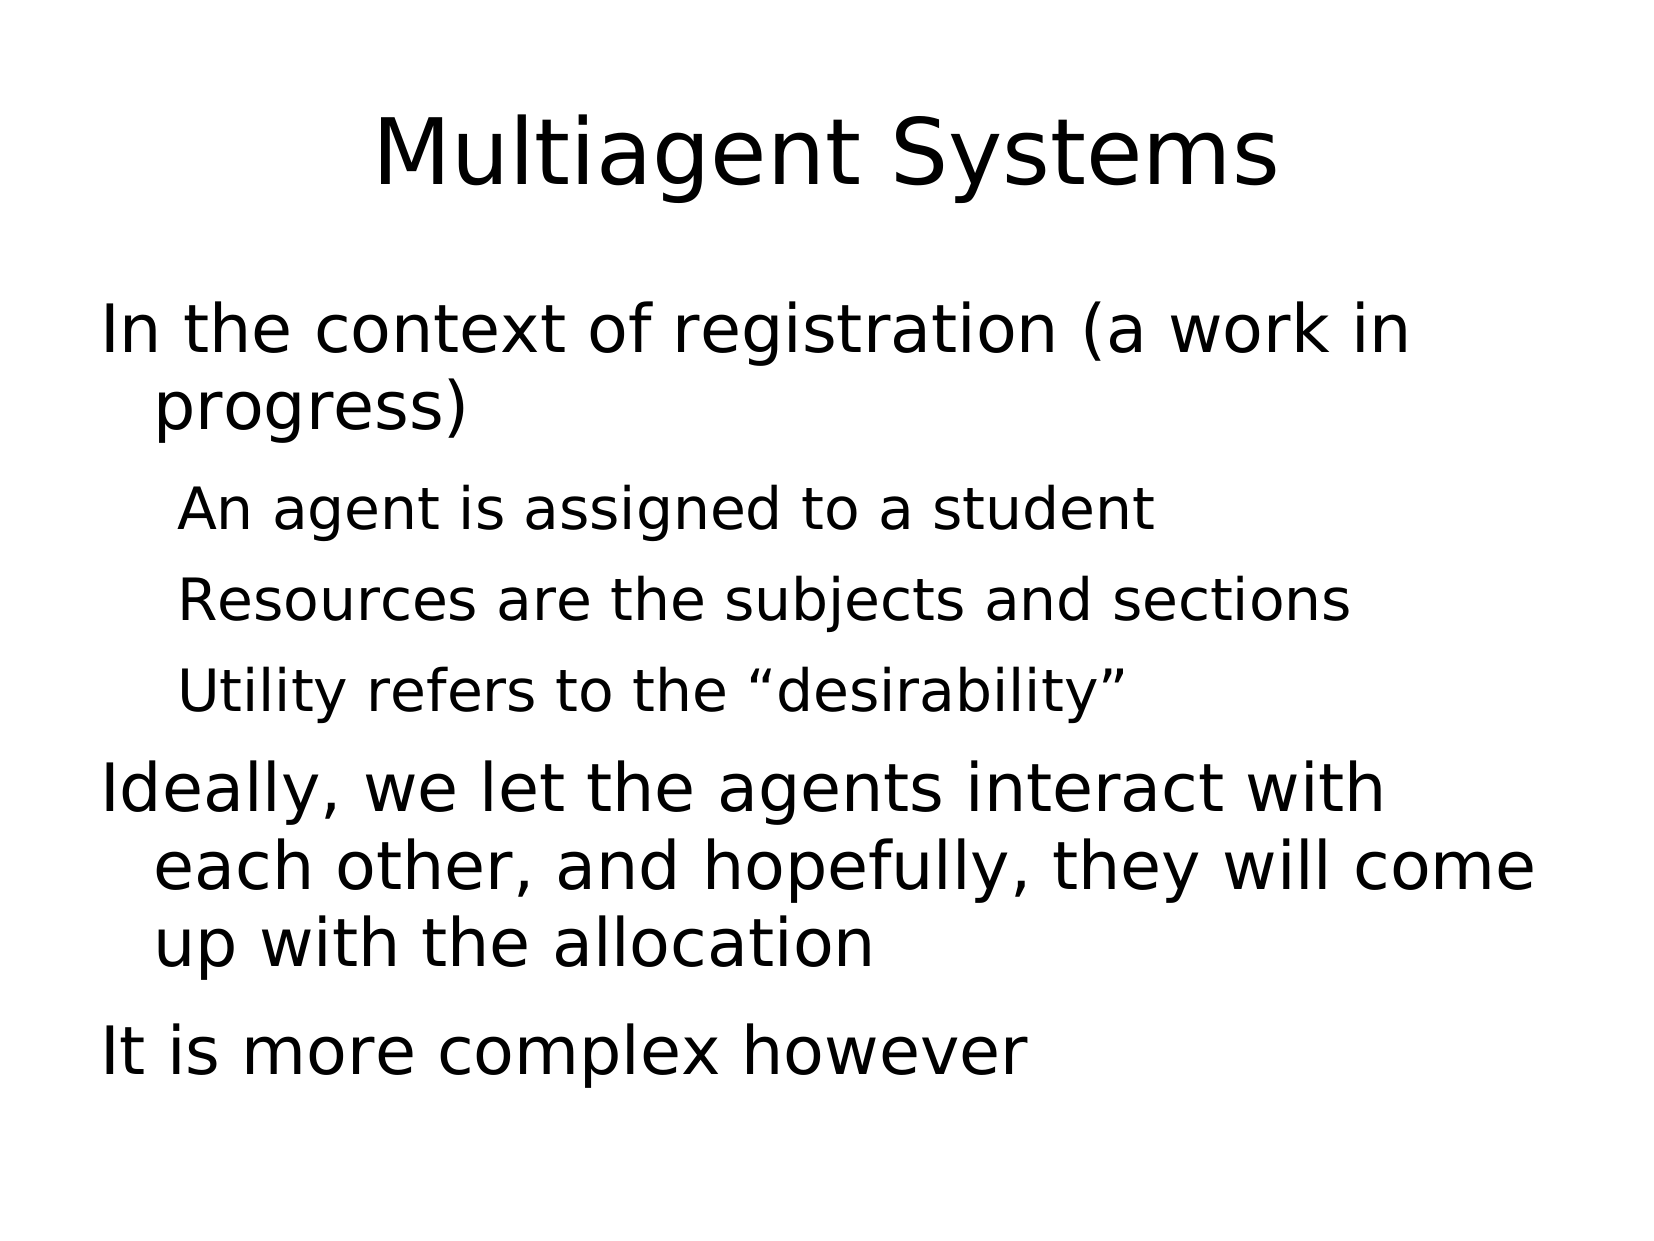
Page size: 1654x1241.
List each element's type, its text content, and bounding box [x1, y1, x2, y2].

title Multiagent Systems [82, 49, 1571, 257]
list In the context of registration (a work in progress) An agent is assigned to a student Resources are the subjects and sections Utility refers to the “desirability” Ideally, we let the agents interact with each other, and hopefully, they will come up with the allocation It is more complex however [82, 290, 1571, 1109]
